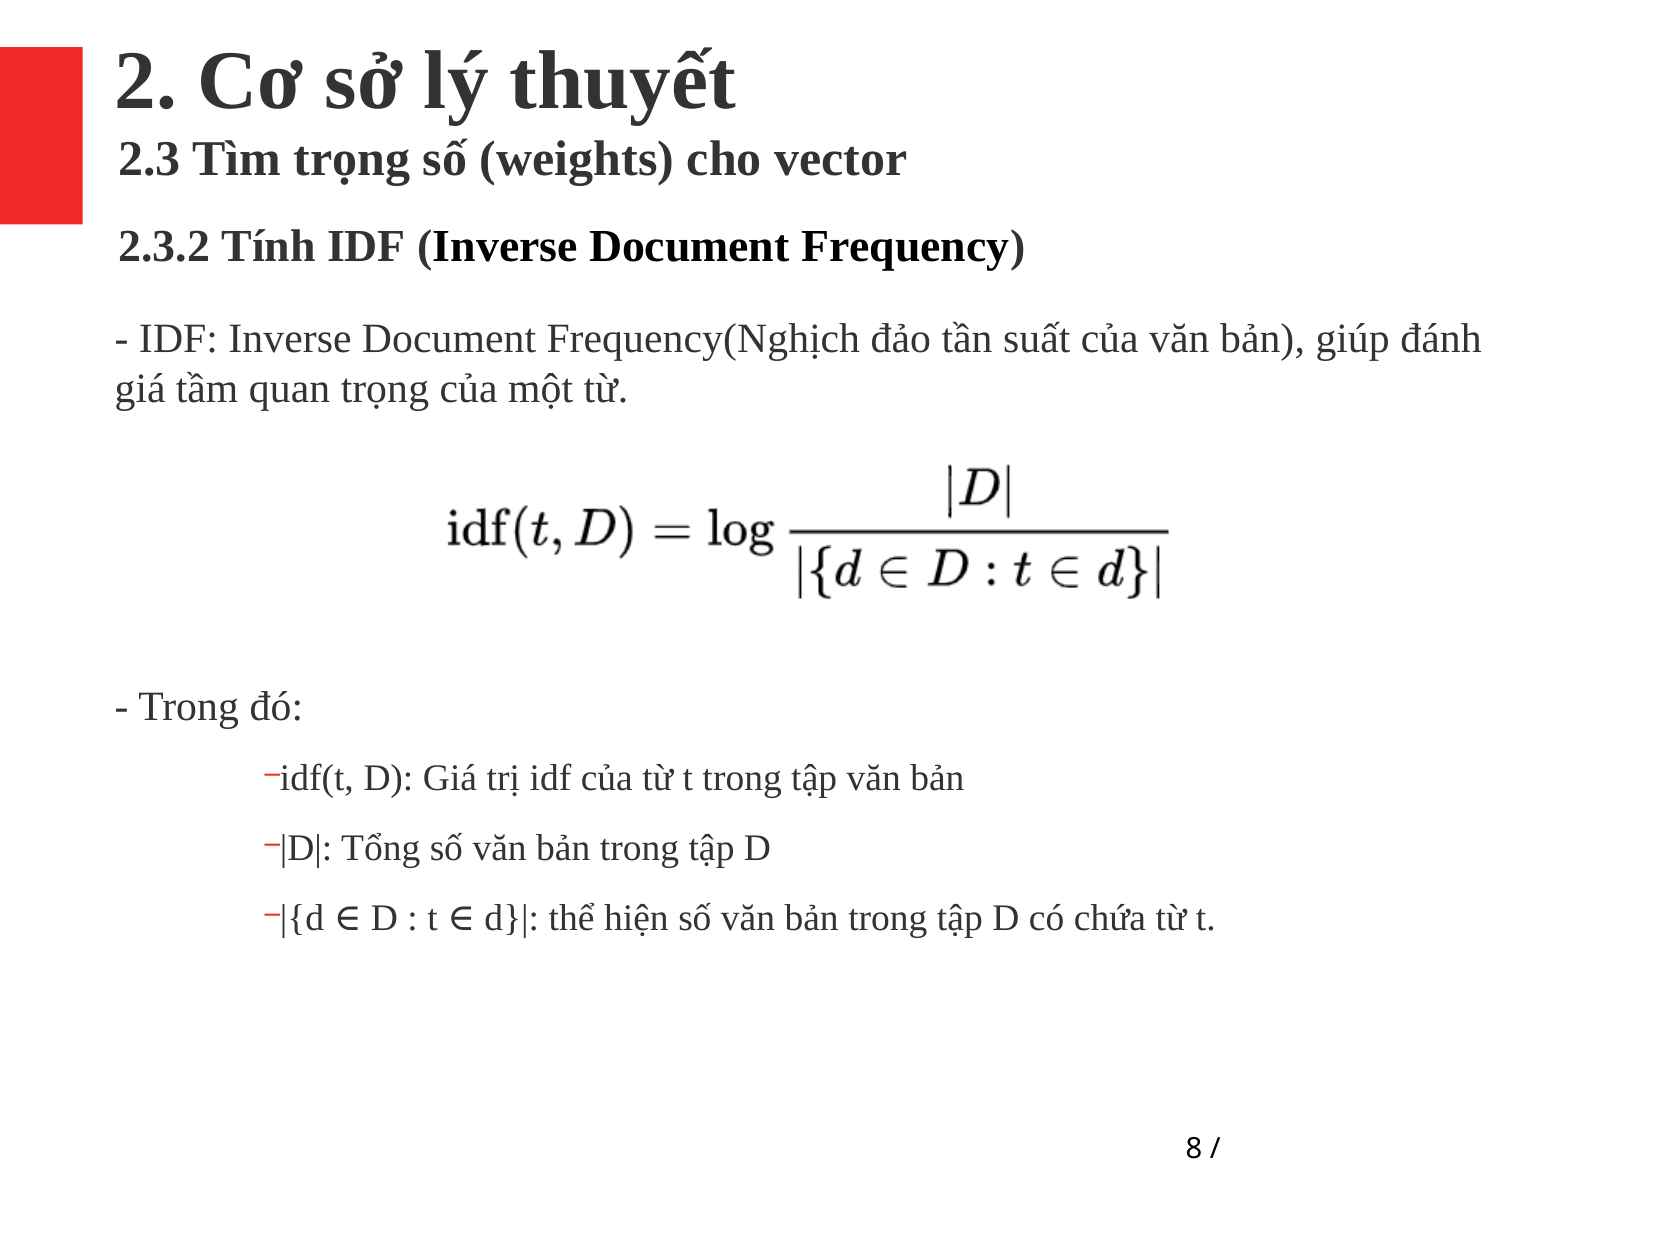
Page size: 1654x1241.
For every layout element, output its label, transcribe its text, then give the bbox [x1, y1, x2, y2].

text_box / [1185, 1129, 1571, 1216]
text_box - IDF: Inverse Document Frequency(Nghịch đảo tần suất của văn bản), giúp đánh giá tầm quan trọng của một từ. - Trong đó: idf(t, D): Giá trị idf của từ t trong tập văn bản |D|: Tổng số văn bản trong tập D |{d ∈ D : t ∈ d}|: thể hiện số văn bản trong tập D có chứa từ t. [114, 310, 1533, 998]
text_box 2. Cơ sở lý thuyết [114, 24, 1568, 126]
picture [389, 432, 1333, 621]
text_box 2.3 Tìm trọng số (weights) cho vector 2.3.2 Tính IDF (Inverse Document Frequency) [118, 125, 1066, 266]
